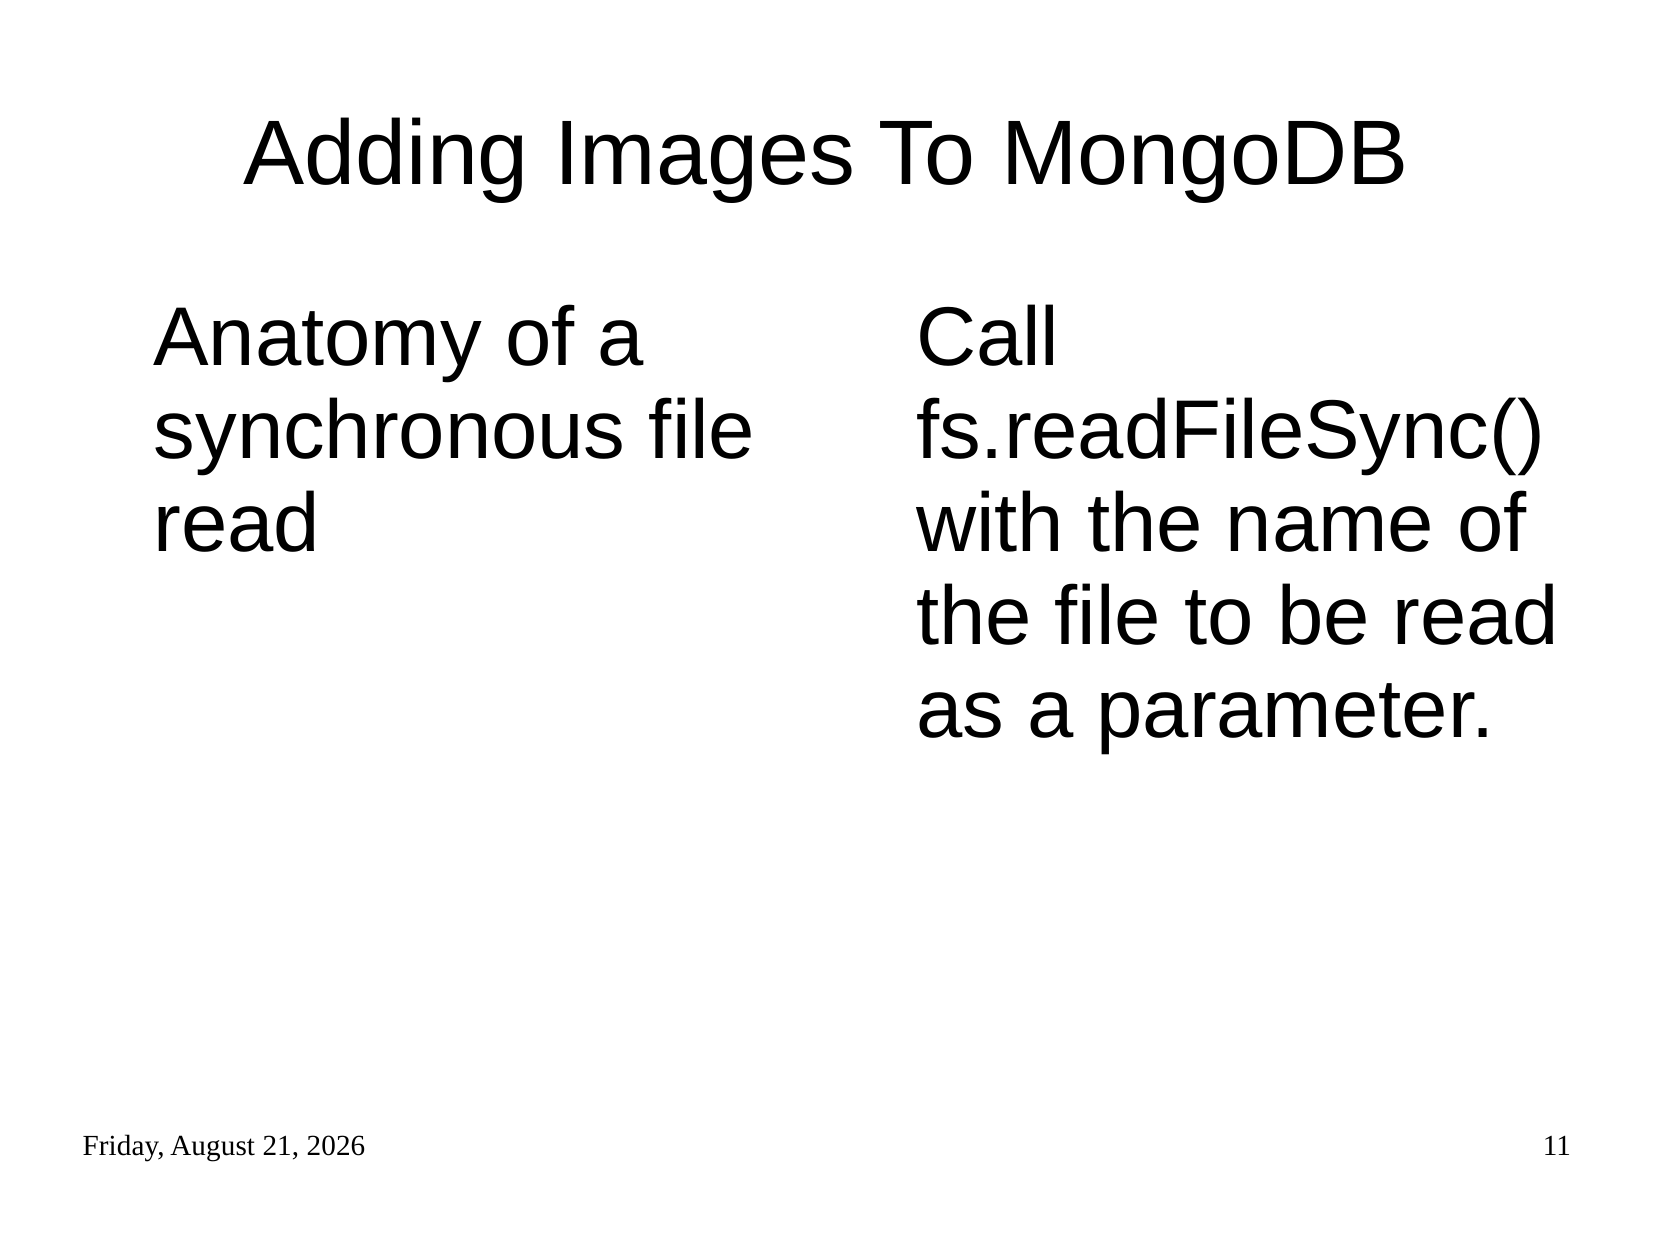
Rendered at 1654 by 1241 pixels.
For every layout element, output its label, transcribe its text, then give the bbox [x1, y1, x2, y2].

list Anatomy of a synchronous file read [82, 290, 809, 1010]
title Adding Images To MongoDB [82, 49, 1571, 257]
list Call fs.readFileSync() with the name of the file to be read as a parameter. [845, 290, 1572, 1010]
